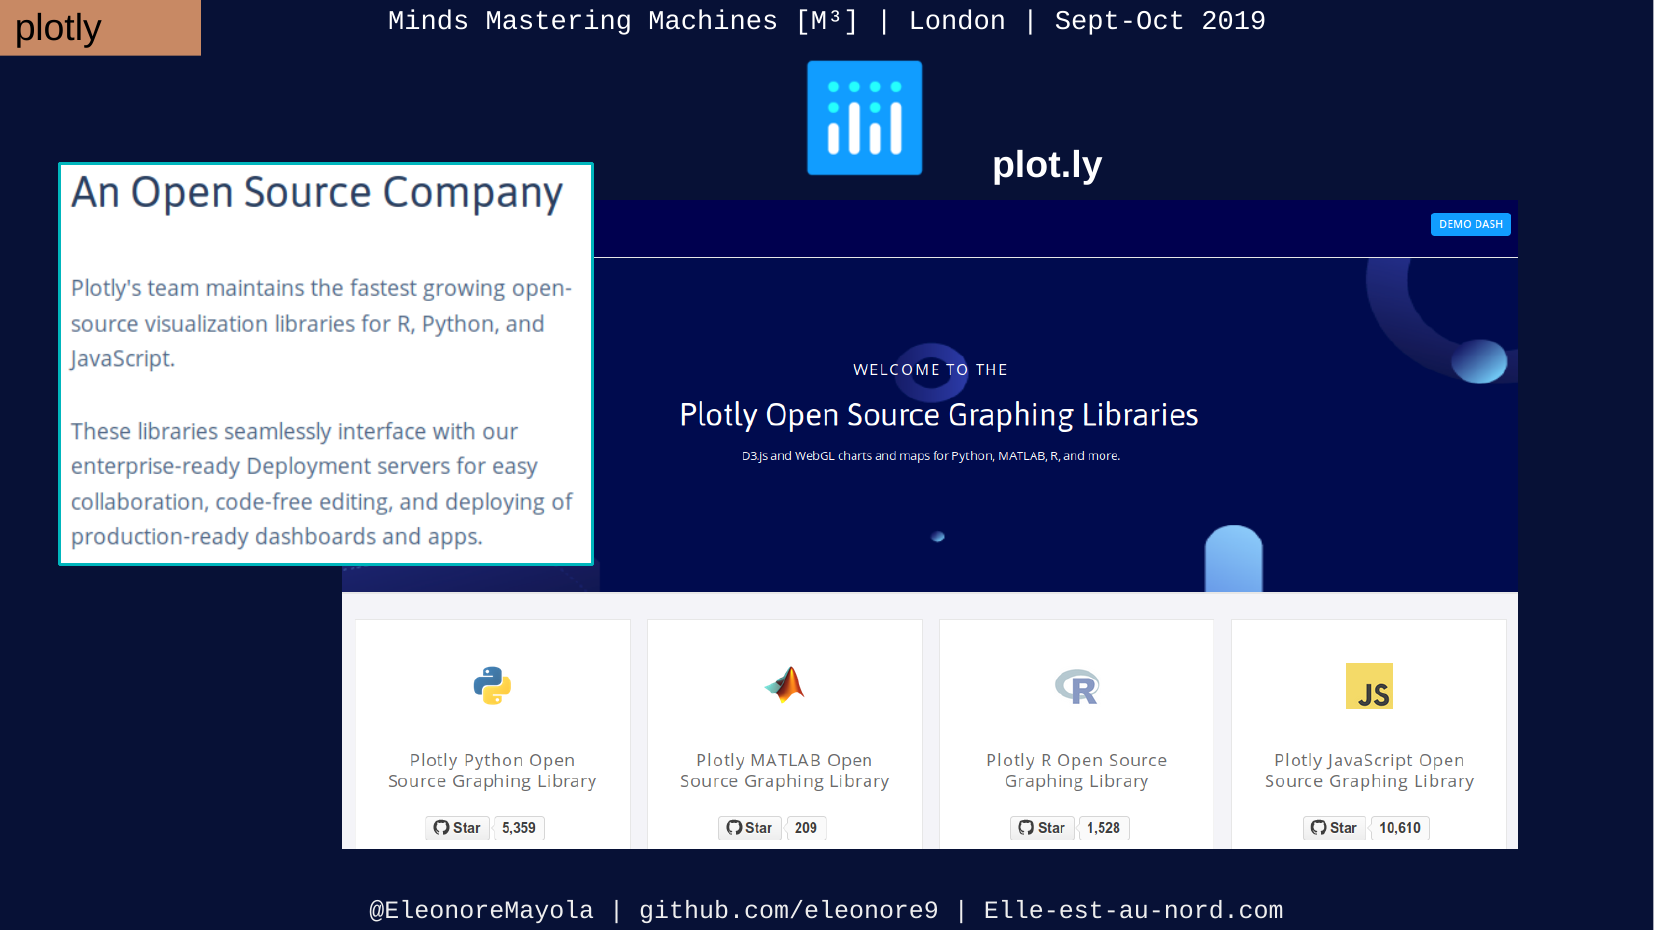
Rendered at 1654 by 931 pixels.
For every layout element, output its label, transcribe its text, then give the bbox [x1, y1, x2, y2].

text_box plot.ly [977, 135, 1128, 193]
text_box plotly [0, 0, 201, 56]
picture [61, 165, 591, 563]
text_box @EleonoreMayola | github.com/eleonore9 | Elle-est-au-nord.com [295, 862, 1359, 931]
picture [737, 40, 993, 184]
text_box Minds Mastering Machines [M³] | London | Sept-Oct 2019 [265, 0, 1388, 60]
picture [342, 200, 1518, 849]
